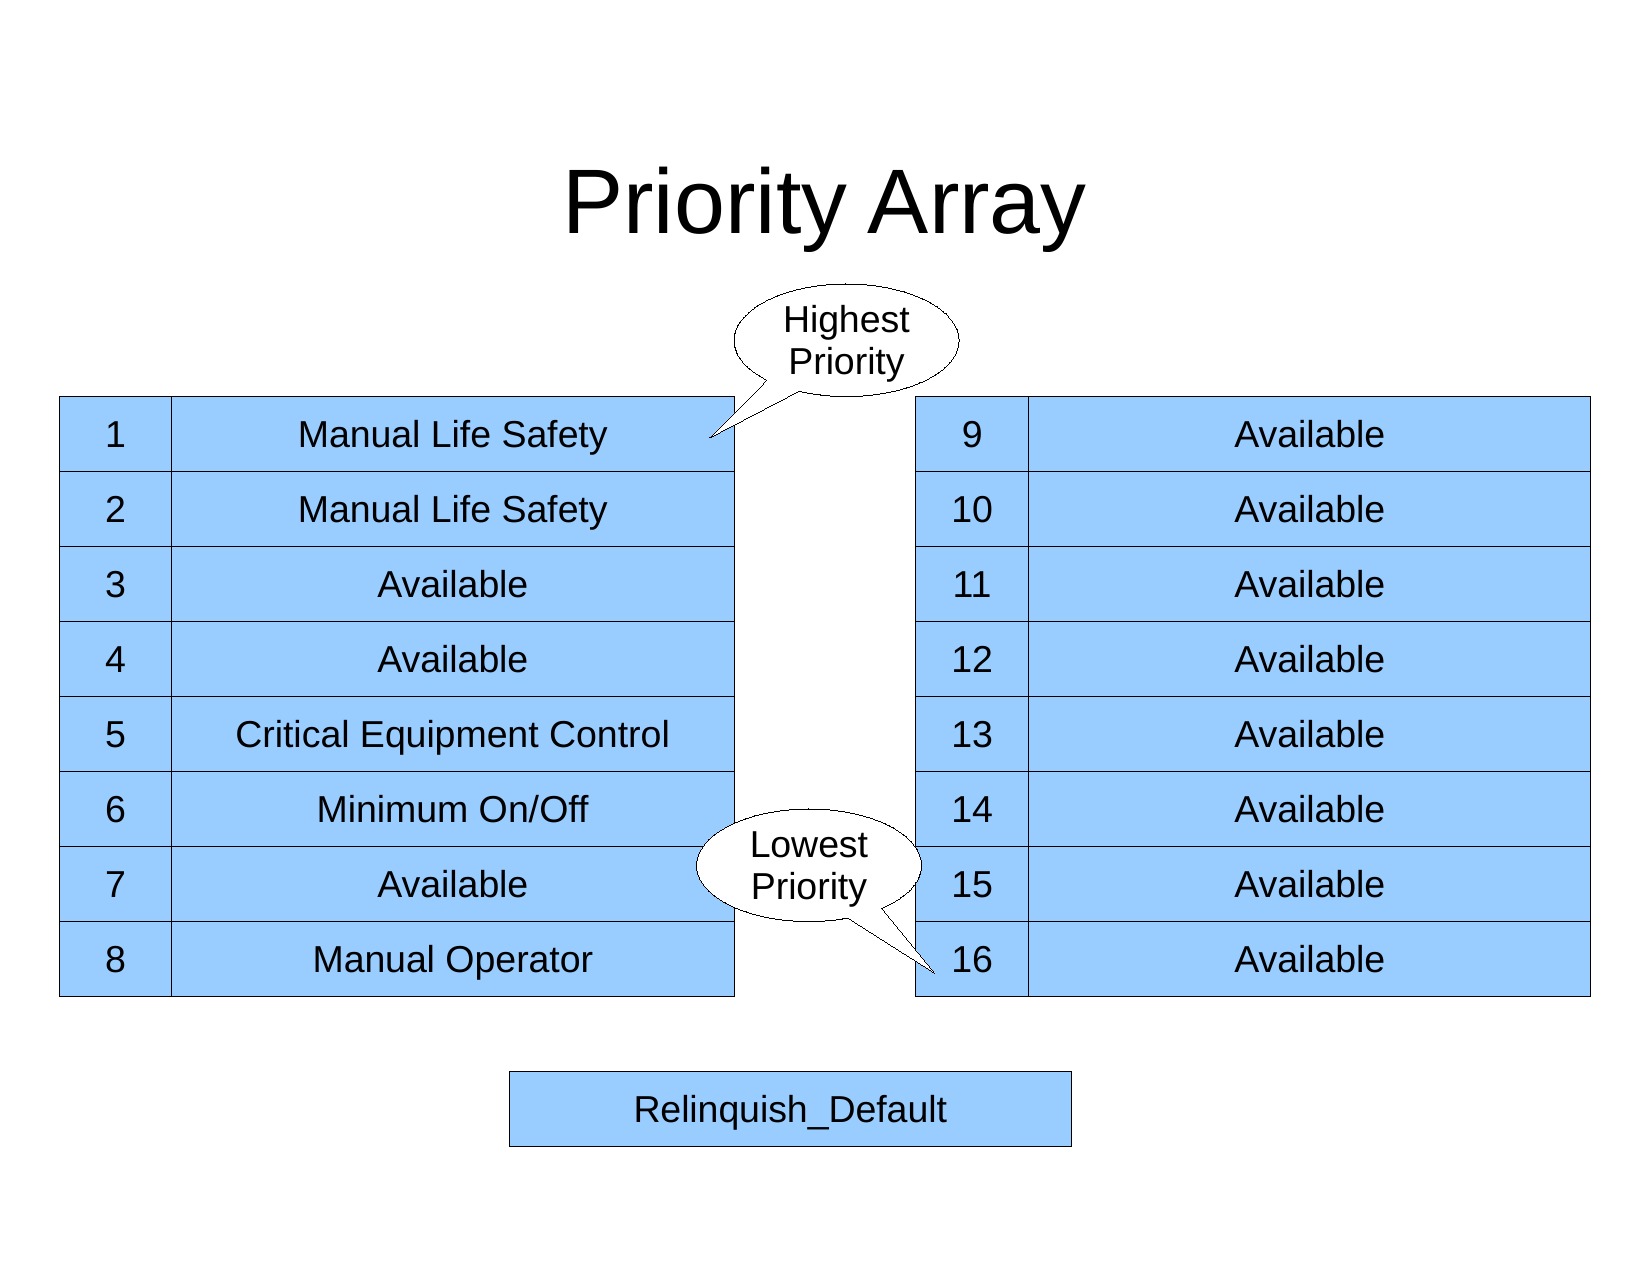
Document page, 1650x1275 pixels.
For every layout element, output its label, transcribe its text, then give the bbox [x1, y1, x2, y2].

text_box Critical Equipment Control [171, 696, 735, 771]
text_box 3 [59, 546, 171, 621]
text_box 7 [59, 846, 171, 921]
text_box 2 [59, 471, 171, 546]
text_box Available [1028, 546, 1591, 621]
text_box Available [1028, 696, 1591, 771]
text_box Highest Priority [709, 283, 960, 438]
text_box 1 [59, 396, 171, 471]
text_box Available [1028, 846, 1591, 921]
text_box Available [1028, 621, 1591, 696]
text_box 8 [59, 921, 171, 997]
text_box Available [1028, 771, 1591, 846]
text_box 5 [59, 696, 171, 771]
text_box Available [1028, 921, 1591, 997]
text_box 6 [59, 771, 171, 846]
title Priority Array [135, 105, 1515, 299]
text_box Available [1028, 471, 1591, 546]
text_box Manual Life Safety [171, 396, 735, 471]
text_box Manual Life Safety [171, 471, 735, 546]
text_box Available [1028, 396, 1591, 471]
text_box Manual Operator [171, 921, 735, 997]
text_box 16 [915, 921, 1028, 997]
text_box Lowest Priority [696, 808, 935, 974]
text_box Available [171, 546, 735, 621]
text_box 4 [59, 621, 171, 696]
text_box 9 [915, 396, 1028, 471]
text_box 13 [915, 696, 1028, 771]
text_box 11 [915, 546, 1028, 621]
text_box Relinquish_Default [509, 1071, 1072, 1147]
text_box 12 [915, 621, 1028, 696]
text_box 10 [915, 471, 1028, 546]
text_box Minimum On/Off [171, 771, 735, 846]
text_box Available [171, 846, 735, 921]
text_box 15 [915, 846, 1028, 921]
text_box Available [171, 621, 735, 696]
text_box 14 [915, 771, 1028, 846]
